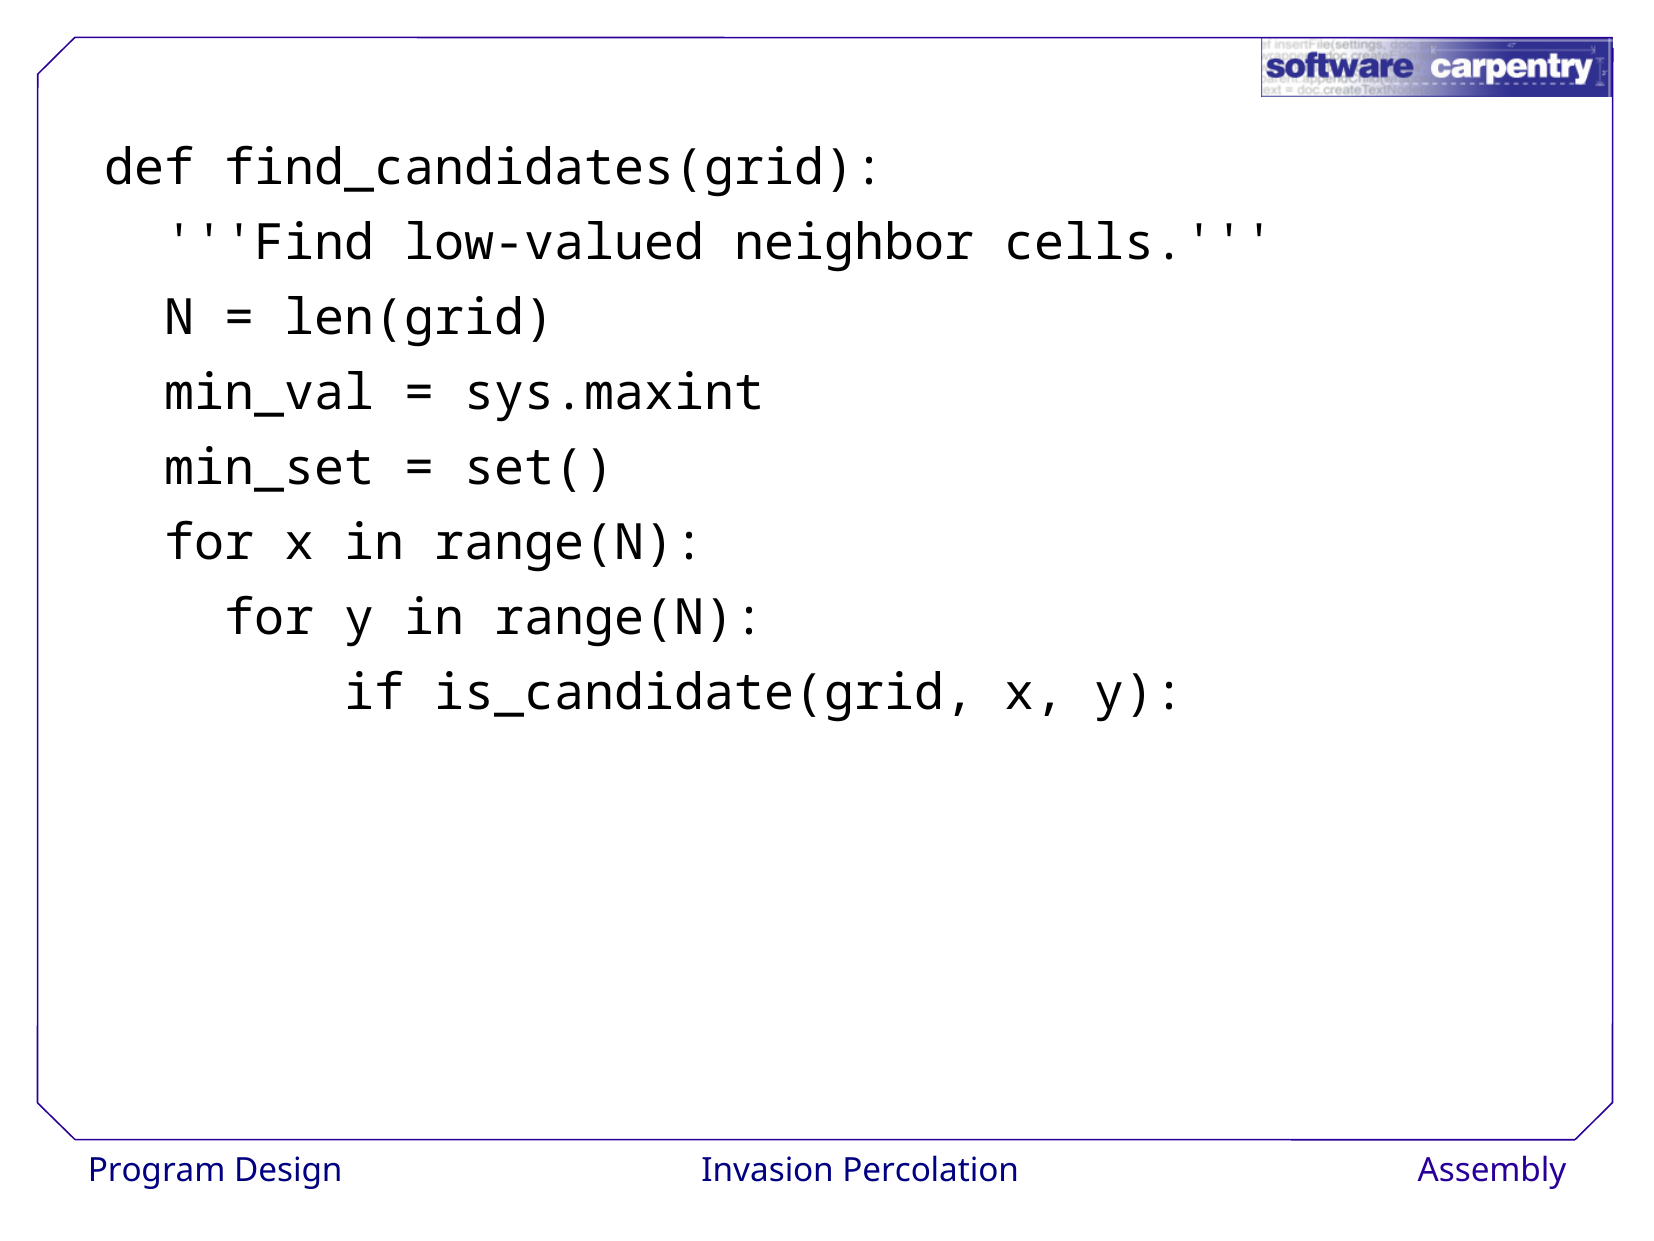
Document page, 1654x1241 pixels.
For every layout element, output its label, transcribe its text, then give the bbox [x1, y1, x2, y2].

picture [1261, 39, 1613, 97]
text_box def find_candidates(grid): '''Find low-valued neighbor cells.''' N = len(grid) min_val = sys.maxint min_set = set() for x in range(N): for y in range(N): if is_candidate(grid, x, y): [89, 112, 1508, 1055]
